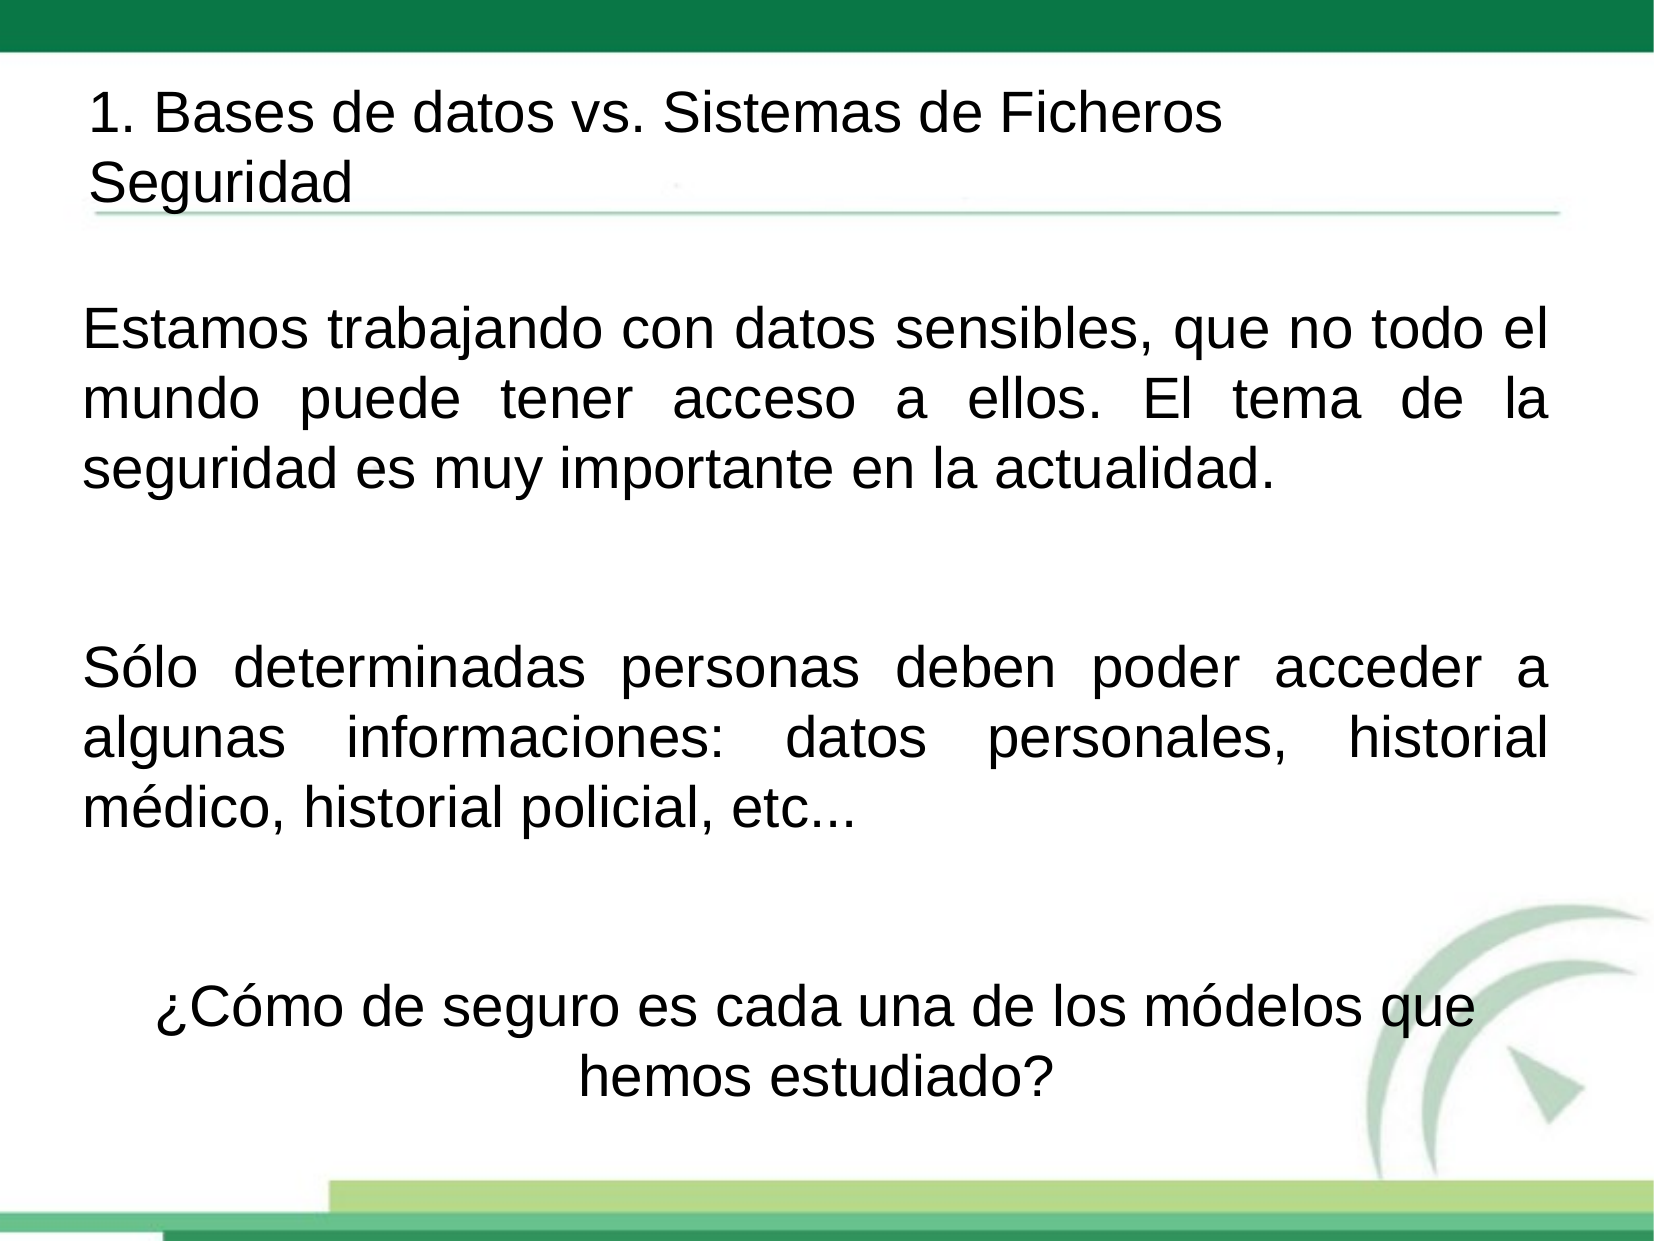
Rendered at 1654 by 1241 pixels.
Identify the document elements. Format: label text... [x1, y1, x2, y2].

subtitle Estamos trabajando con datos sensibles, que no todo el mundo puede tener acceso a ellos. El tema de la seguridad es muy importante en la actualidad. Sólo determinadas personas deben poder acceder a algunas informaciones: datos personales, historial médico, historial policial, etc... ¿Cómo de seguro es cada una de los módelos que hemos estudiado? [82, 290, 1571, 1109]
title 1. Bases de datos vs. Sistemas de Ficheros Seguridad [88, 48, 1577, 241]
